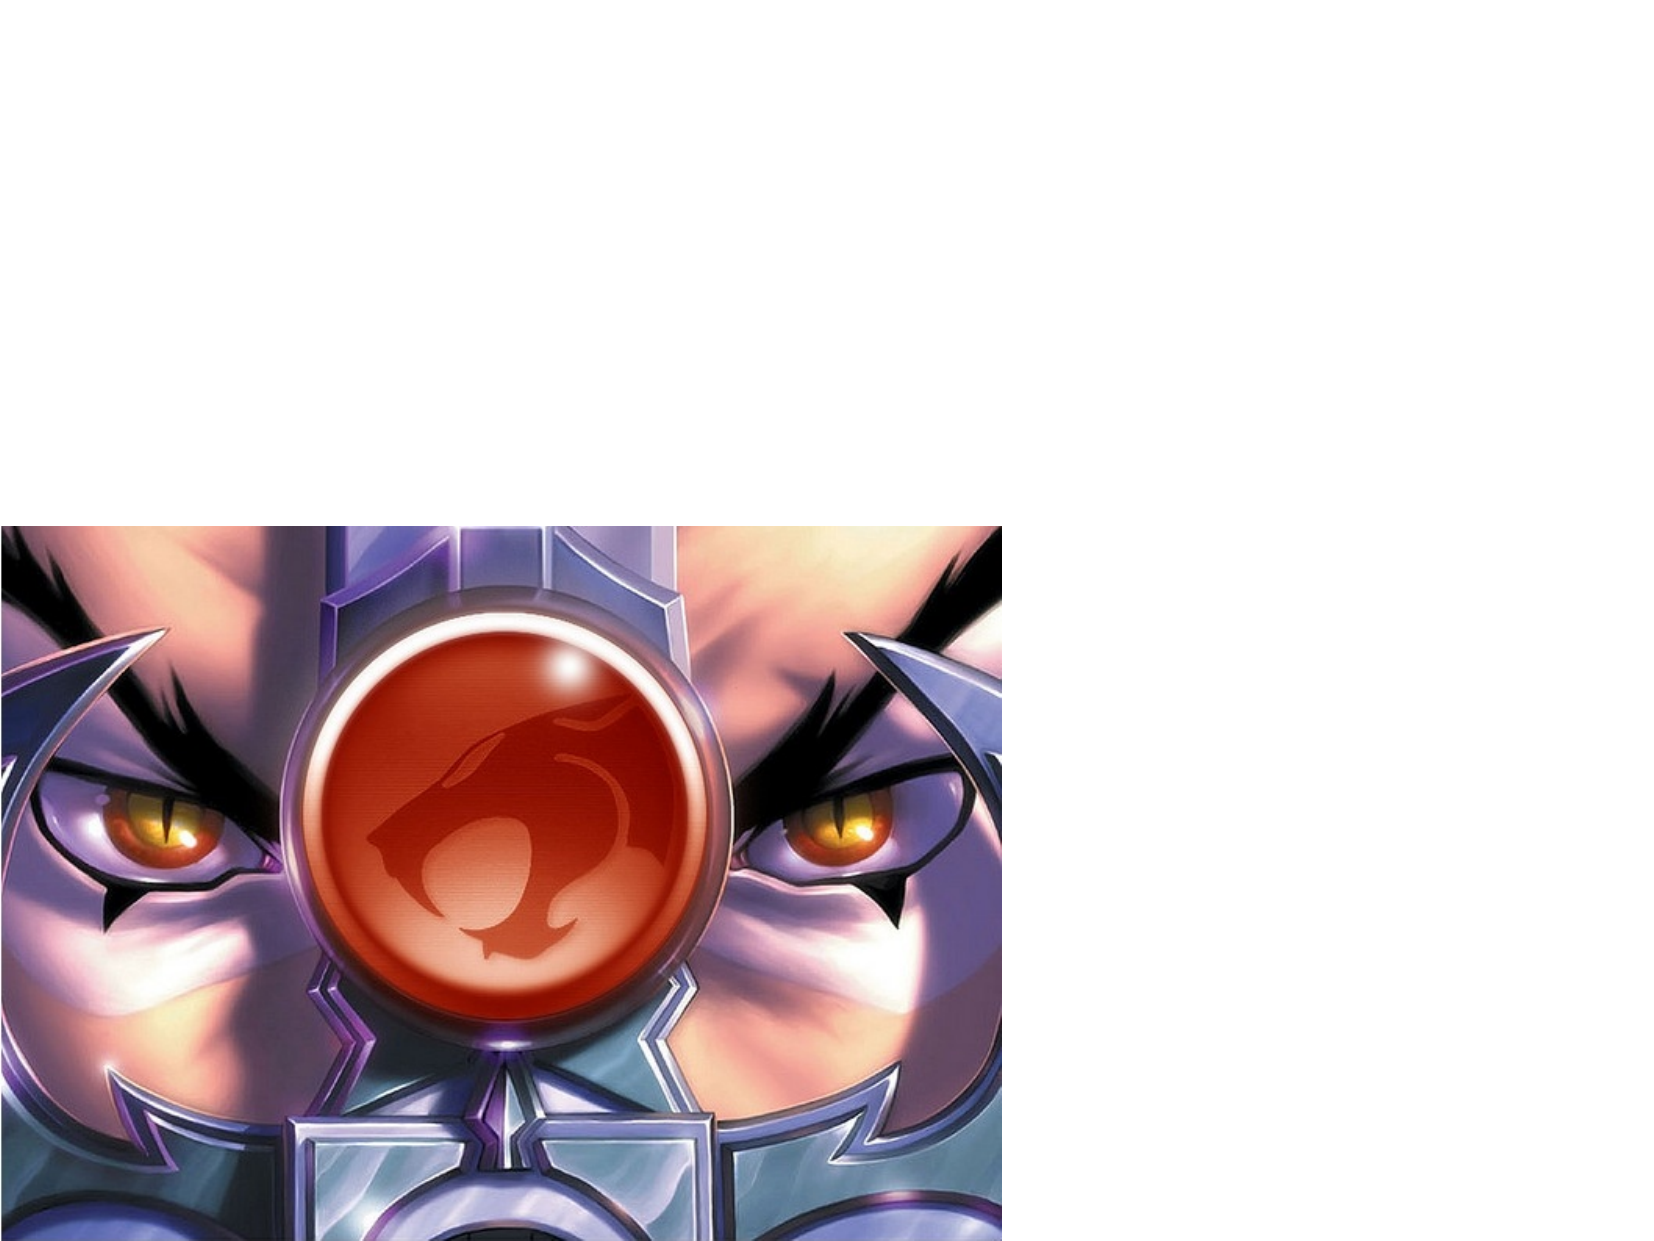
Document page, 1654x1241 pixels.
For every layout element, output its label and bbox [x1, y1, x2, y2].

picture [0, 526, 1002, 1241]
